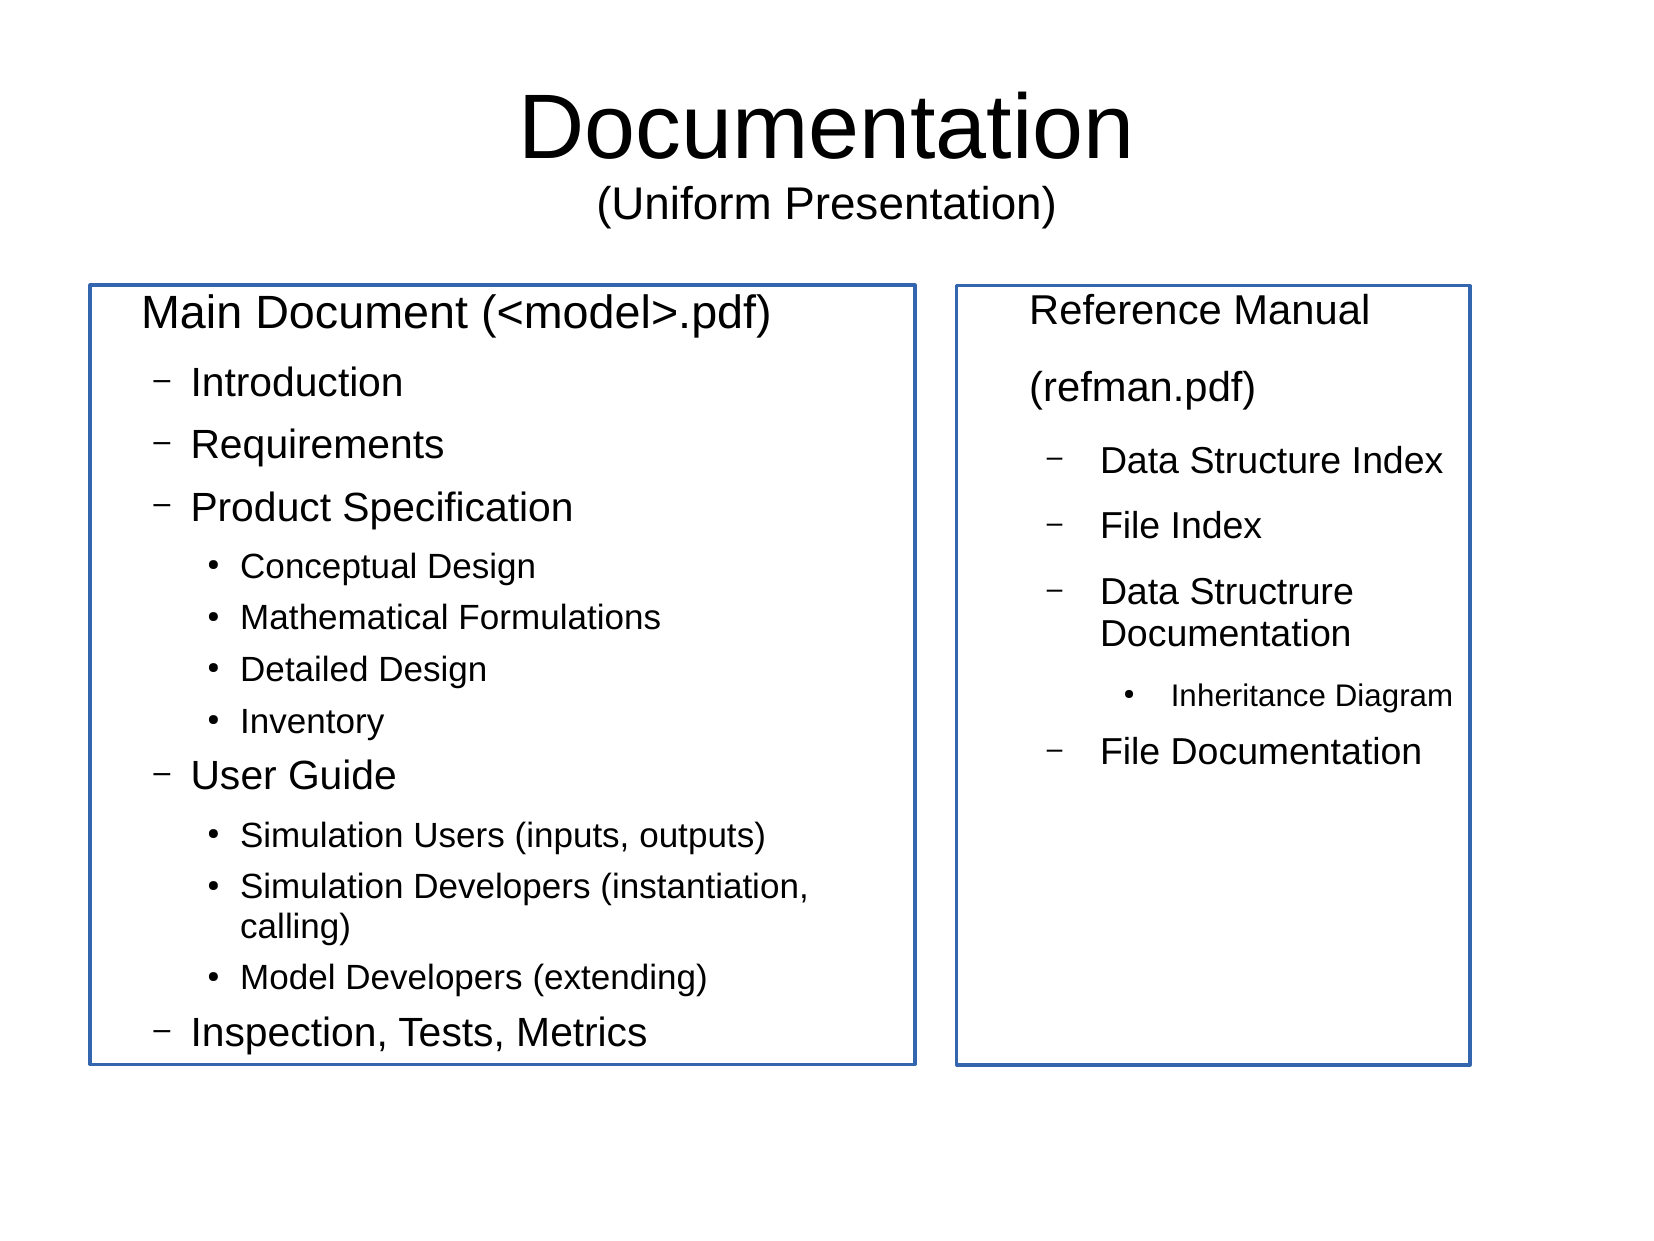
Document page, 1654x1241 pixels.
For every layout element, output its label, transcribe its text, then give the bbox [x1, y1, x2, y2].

list Main Document (<model>.pdf) Introduction Requirements Product Specification Conceptual Design Mathematical Formulations Detailed Design Inventory User Guide Simulation Users (inputs, outputs) Simulation Developers (instantiation, calling) Model Developers (extending) Inspection, Tests, Metrics [90, 285, 916, 1065]
title Documentation (Uniform Presentation) [82, 49, 1571, 257]
list Reference Manual (refman.pdf) Data Structure Index File Index Data Structrure Documentation Inheritance Diagram File Documentation [956, 285, 1471, 1066]
